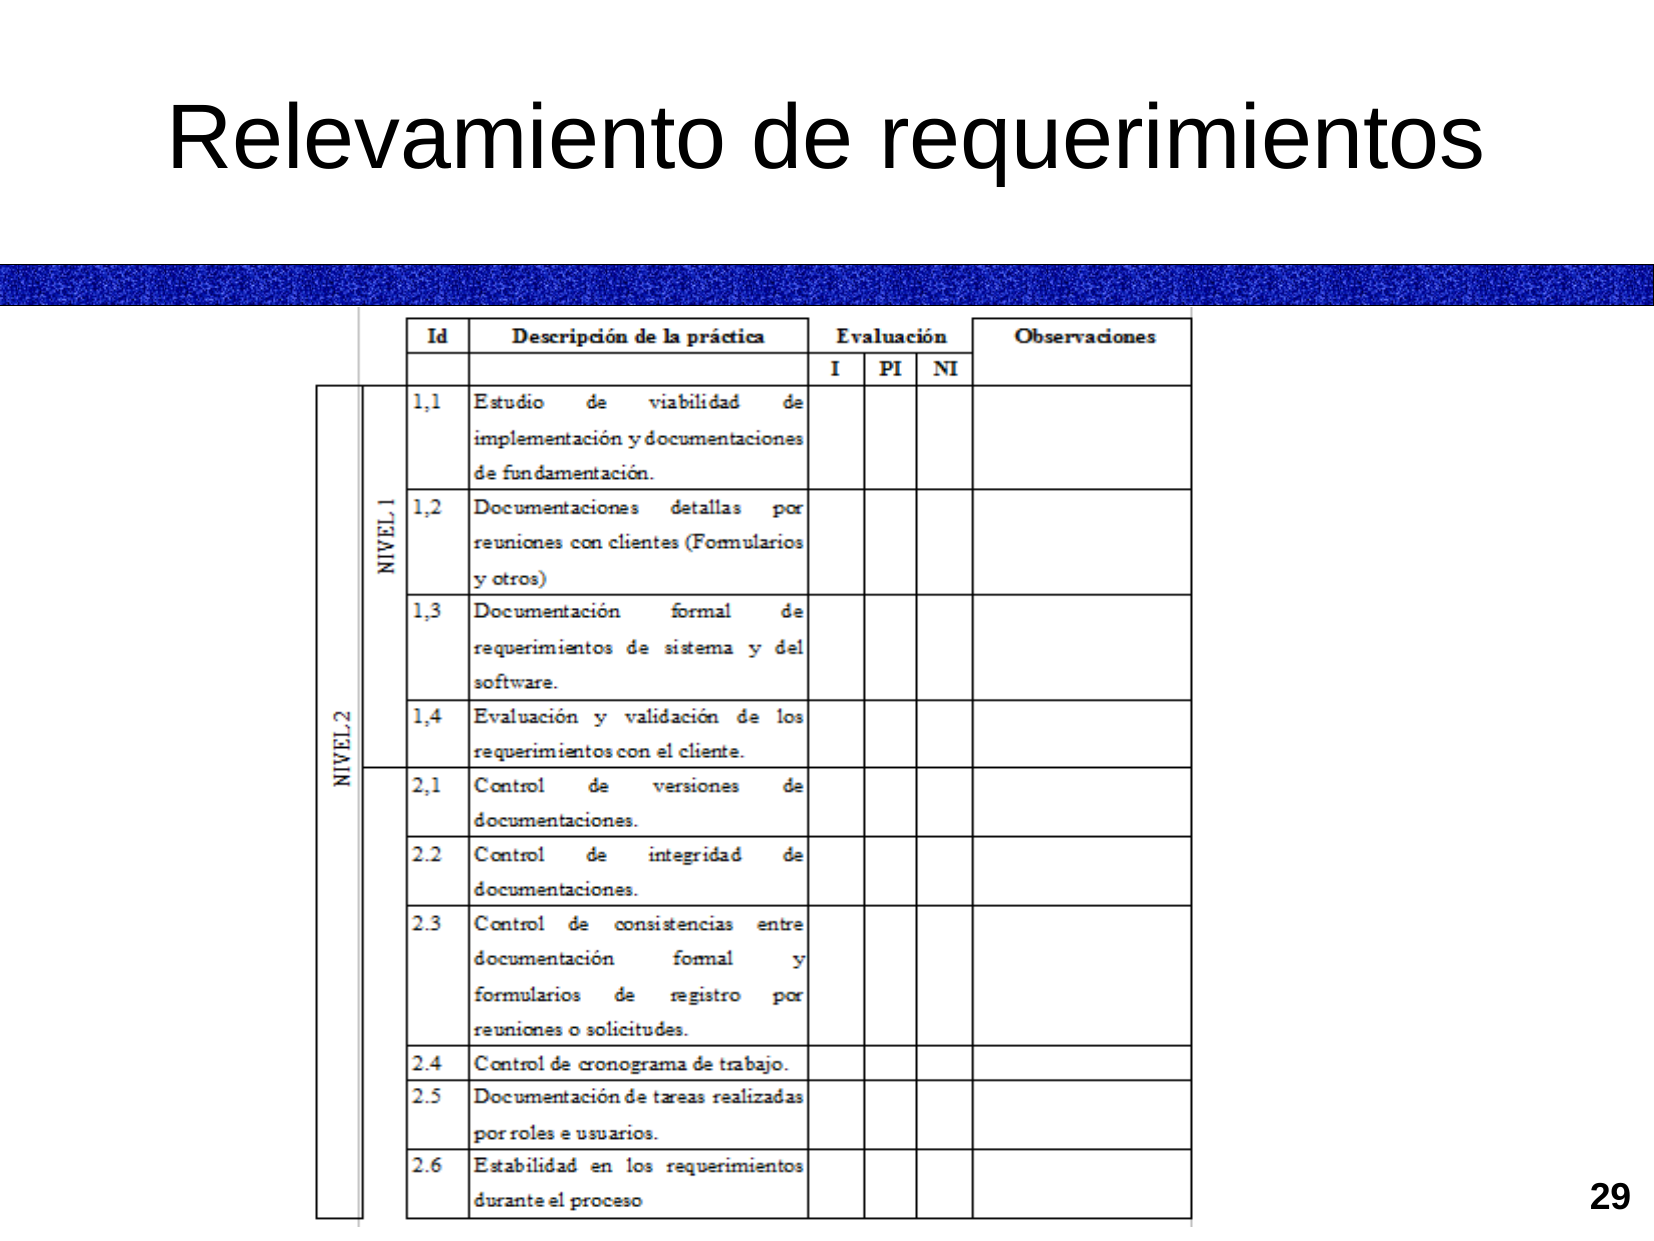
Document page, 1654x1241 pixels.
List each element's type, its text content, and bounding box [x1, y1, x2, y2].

picture [296, 307, 1205, 1228]
title Relevamiento de requerimientos [58, 21, 1595, 253]
text_box <número> [1575, 1168, 1654, 1240]
picture [0, 265, 1653, 305]
